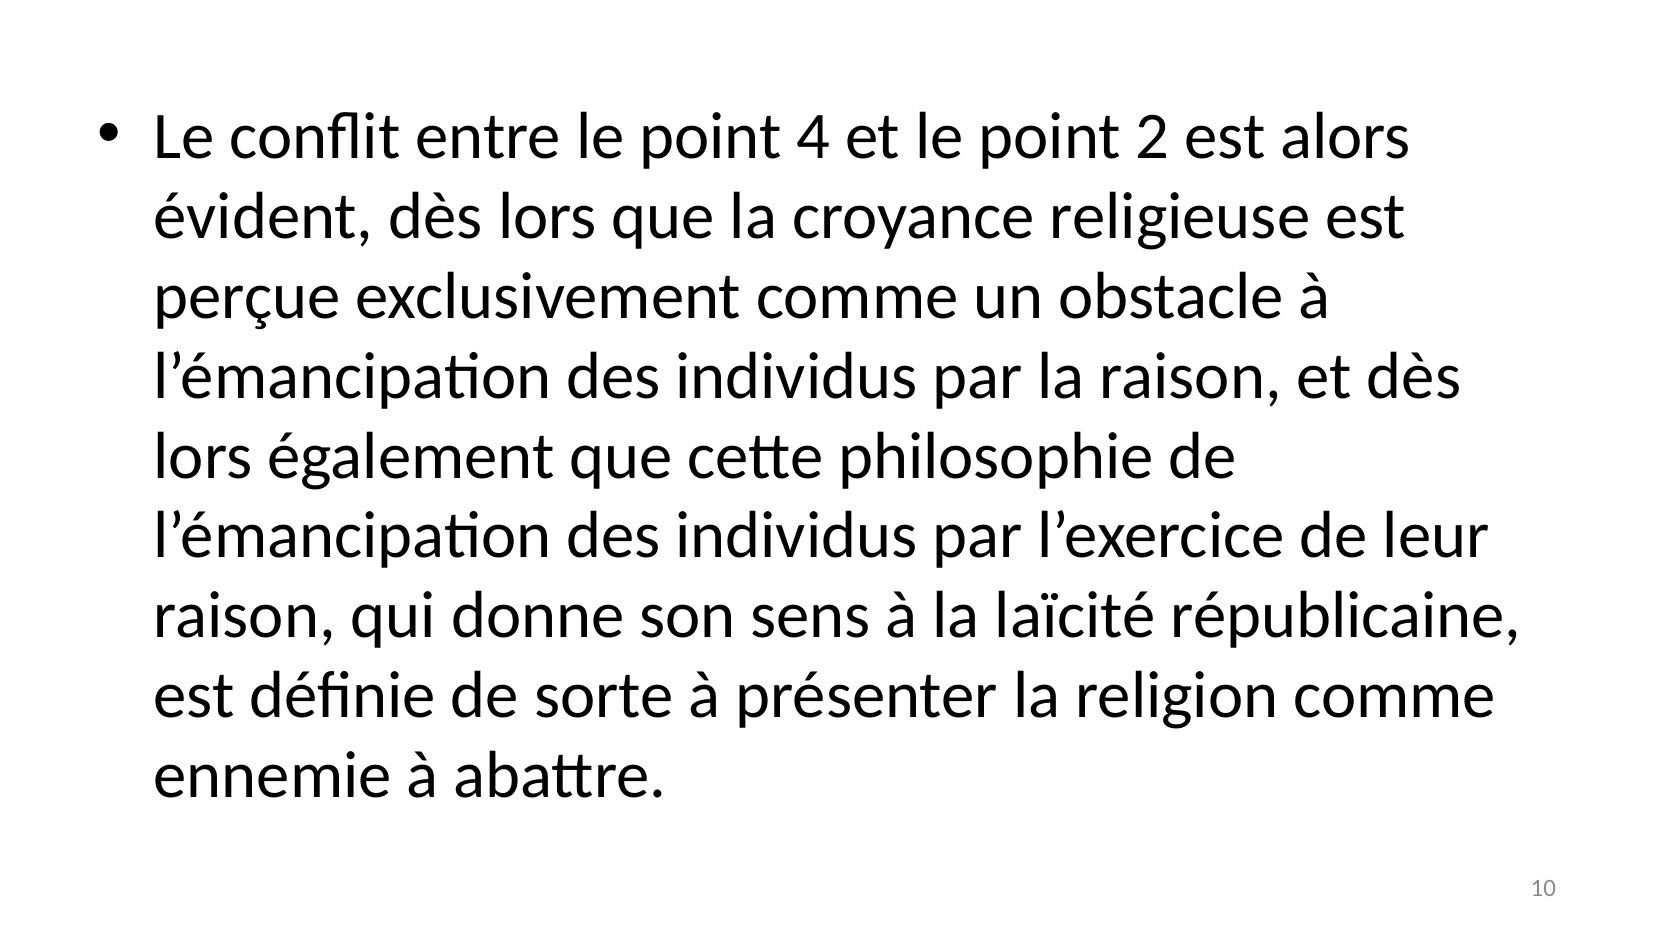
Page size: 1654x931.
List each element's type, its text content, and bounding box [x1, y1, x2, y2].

text_box Le conflit entre le point 4 et le point 2 est alors évident, dès lors que la croyance religieuse est perçue exclusivement comme un obstacle à l’émancipation des individus par la raison, et dès lors également que cette philosophie de l’émancipation des individus par l’exercice de leur raison, qui donne son sens à la laïcité républicaine, est définie de sorte à présenter la religion comme ennemie à abattre. [82, 84, 1571, 831]
text_box <numéro> [1185, 862, 1571, 912]
